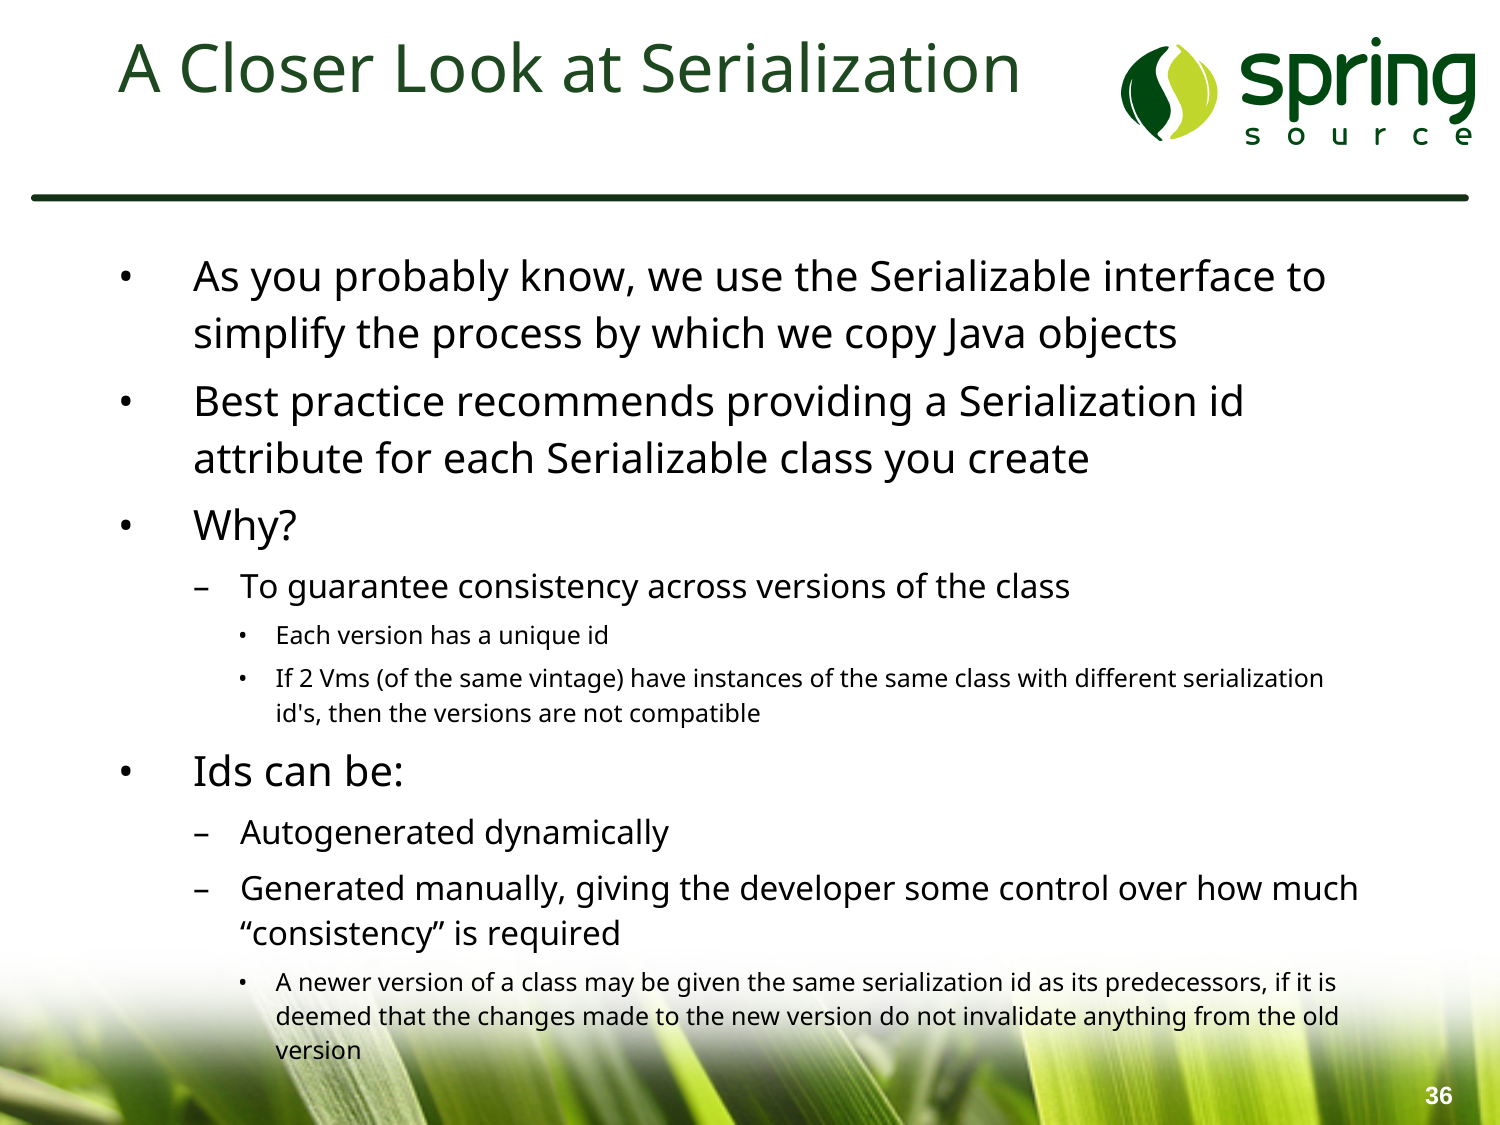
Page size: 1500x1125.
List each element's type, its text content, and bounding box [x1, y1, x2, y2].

title A Closer Look at Serialization [103, 13, 1136, 176]
picture [0, 944, 1500, 1125]
picture [1136, 37, 1475, 145]
list As you probably know, we use the Serializable interface to simplify the process by which we copy Java objects Best practice recommends providing a Serialization id attribute for each Serializable class you create Why? To guarantee consistency across versions of the class Each version has a unique id If 2 Vms (of the same vintage) have instances of the same class with different serialization id's, then the versions are not compatible Ids can be: Autogenerated dynamically Generated manually, giving the developer some control over how much “consistency” is required A newer version of a class may be given the same serialization id as its predecessors, if it is deemed that the changes made to the new version do not invalidate anything from the old version [103, 239, 1394, 996]
